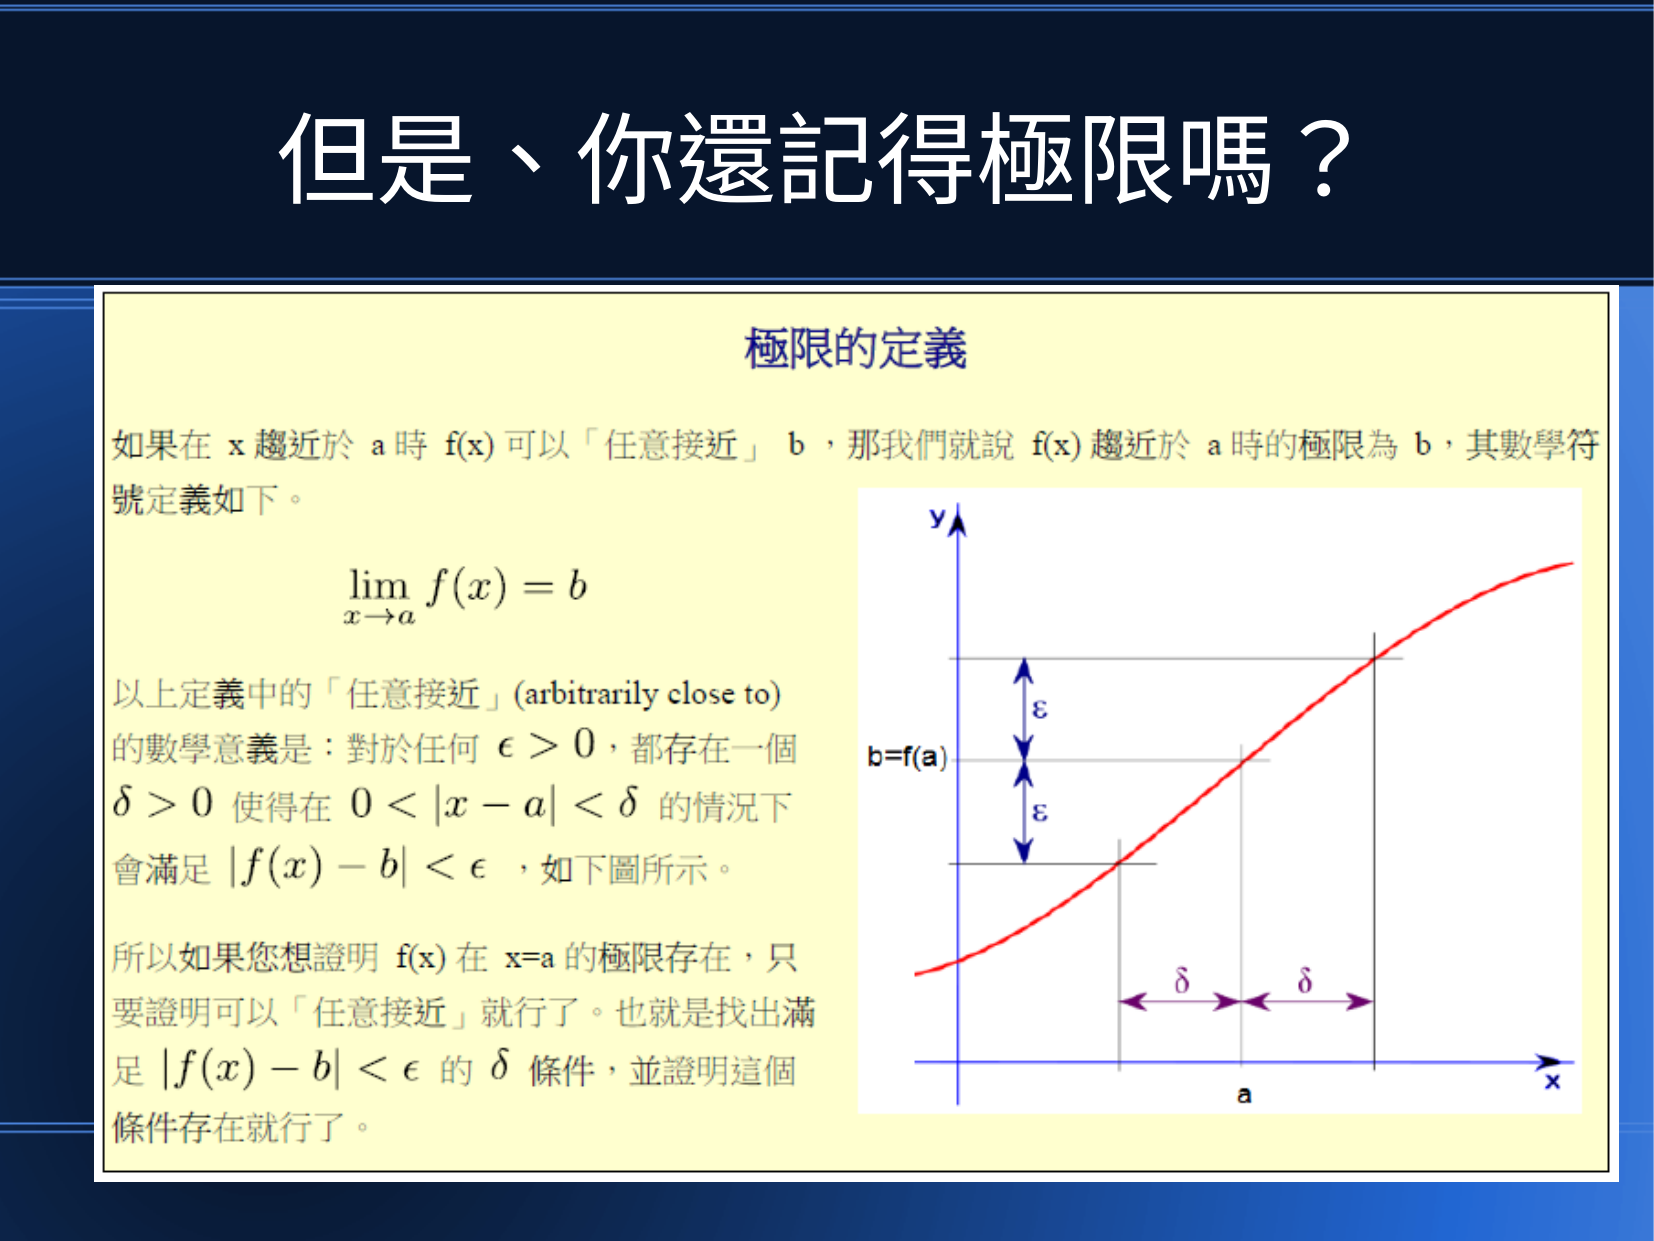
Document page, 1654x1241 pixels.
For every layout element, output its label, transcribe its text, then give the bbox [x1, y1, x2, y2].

picture [0, 0, 1654, 1241]
title 但是、你還記得極限嗎？ [82, 49, 1571, 257]
